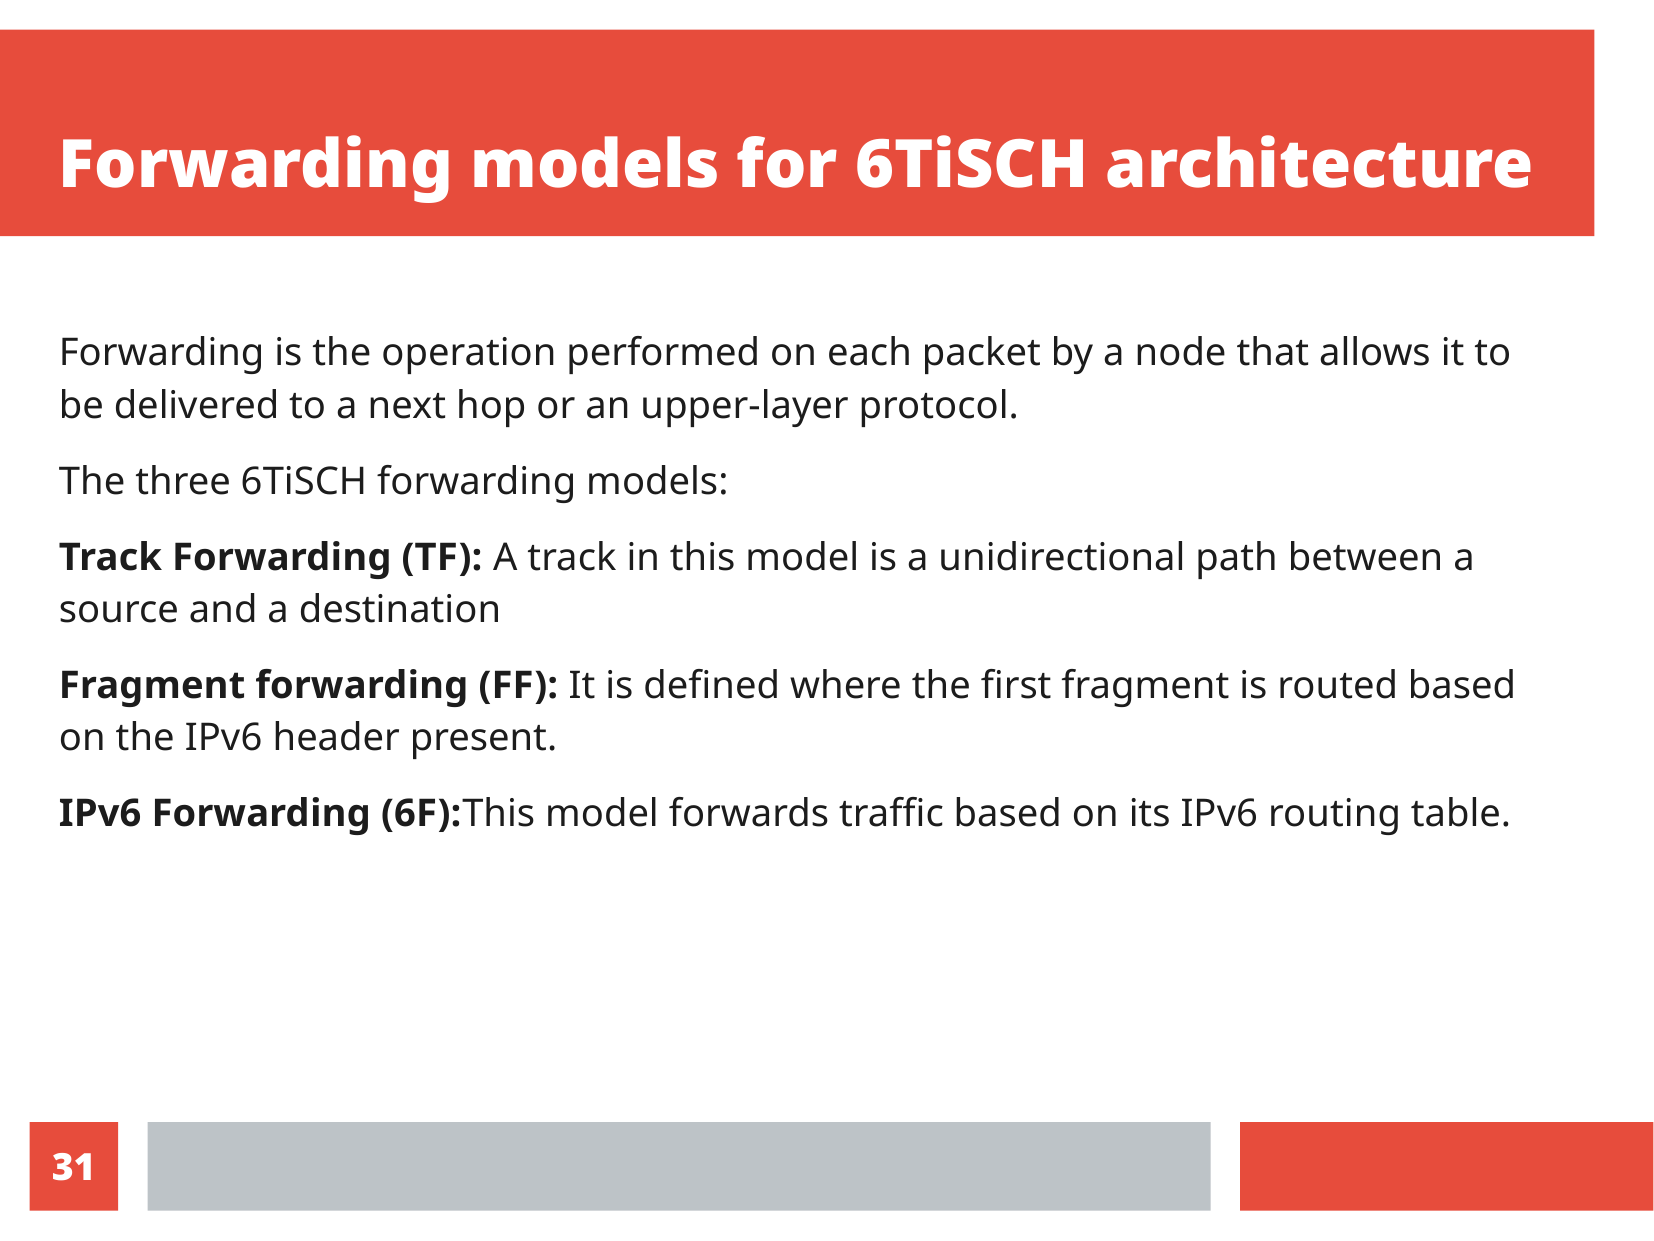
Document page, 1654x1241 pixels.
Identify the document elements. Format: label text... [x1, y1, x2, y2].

list Forwarding is the operation performed on each packet by a node that allows it to be delivered to a next hop or an upper-layer protocol. The three 6TiSCH forwarding models: Track Forwarding (TF): A track in this model is a unidirectional path between a source and a destination Fragment forwarding (FF): It is defined where the first fragment is routed based on the IPv6 header present. IPv6 Forwarding (6F):This model forwards traffic based on its IPv6 routing table. [59, 324, 1565, 1093]
title Forwarding models for 6TiSCH architecture [59, 59, 1595, 207]
